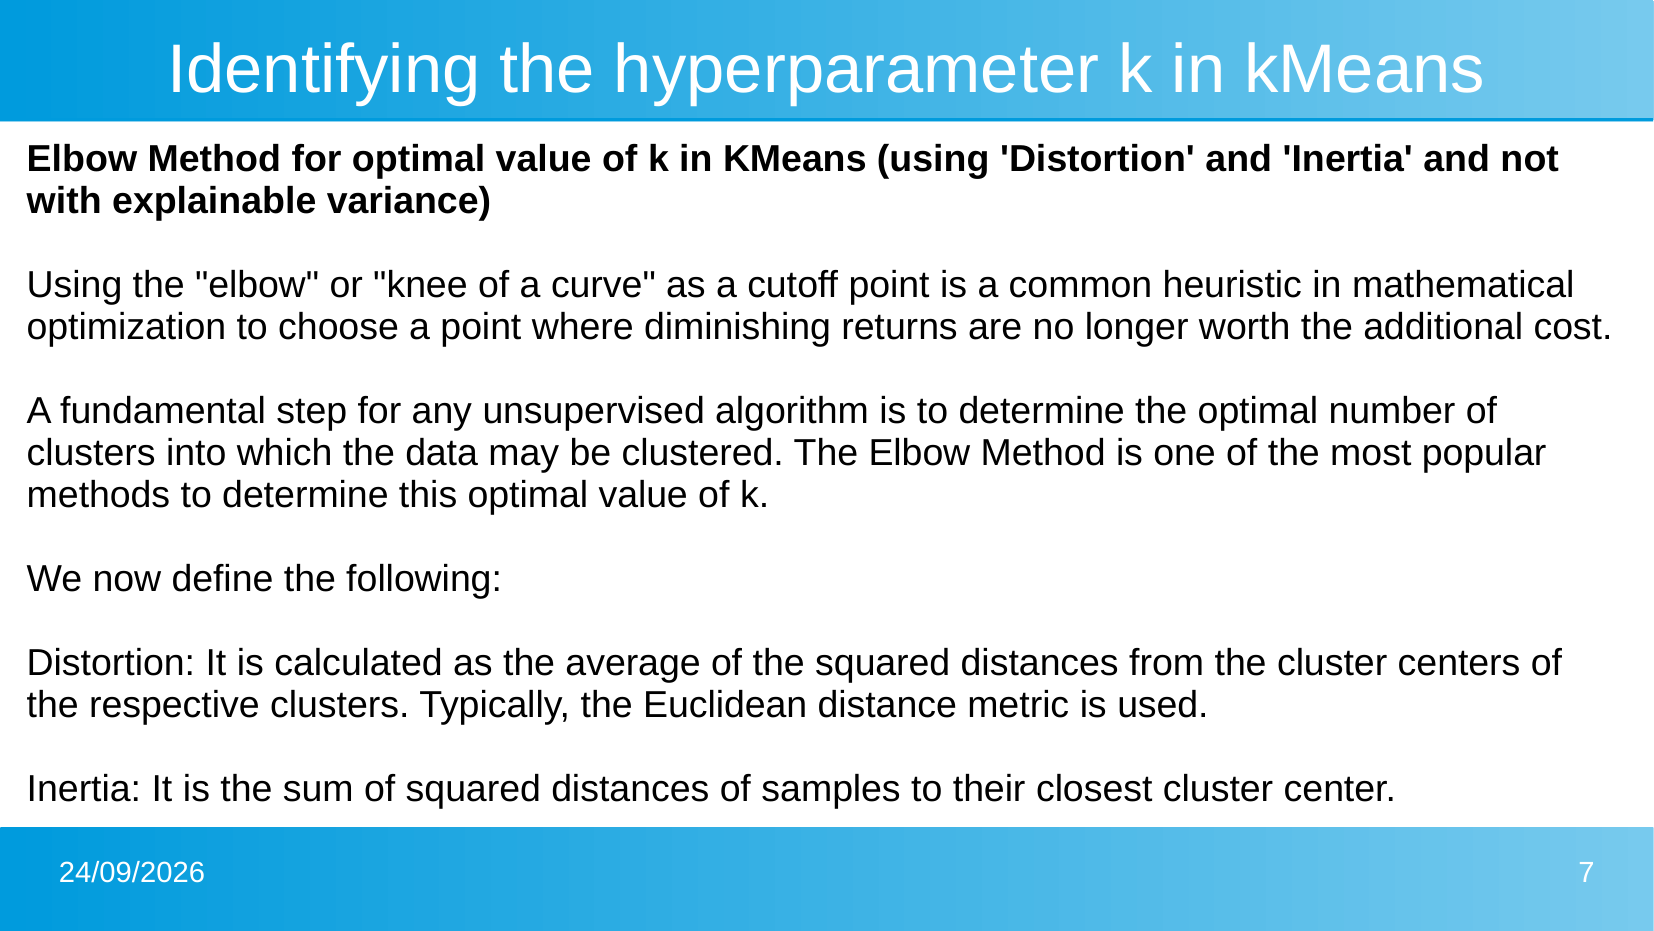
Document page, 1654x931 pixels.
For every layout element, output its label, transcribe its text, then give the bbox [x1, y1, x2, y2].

text_box Elbow Method for optimal value of k in KMeans (using 'Distortion' and 'Inertia' and not with explainable variance) Using the "elbow" or "knee of a curve" as a cutoff point is a common heuristic in mathematical optimization to choose a point where diminishing returns are no longer worth the additional cost. A fundamental step for any unsupervised algorithm is to determine the optimal number of clusters into which the data may be clustered. The Elbow Method is one of the most popular methods to determine this optimal value of k. We now define the following: Distortion: It is calculated as the average of the squared distances from the cluster centers of the respective clusters. Typically, the Euclidean distance metric is used. Inertia: It is the sum of squared distances of samples to their closest cluster center. [11, 129, 1636, 901]
title Identifying the hyperparameter k in kMeans [59, 29, 1595, 108]
